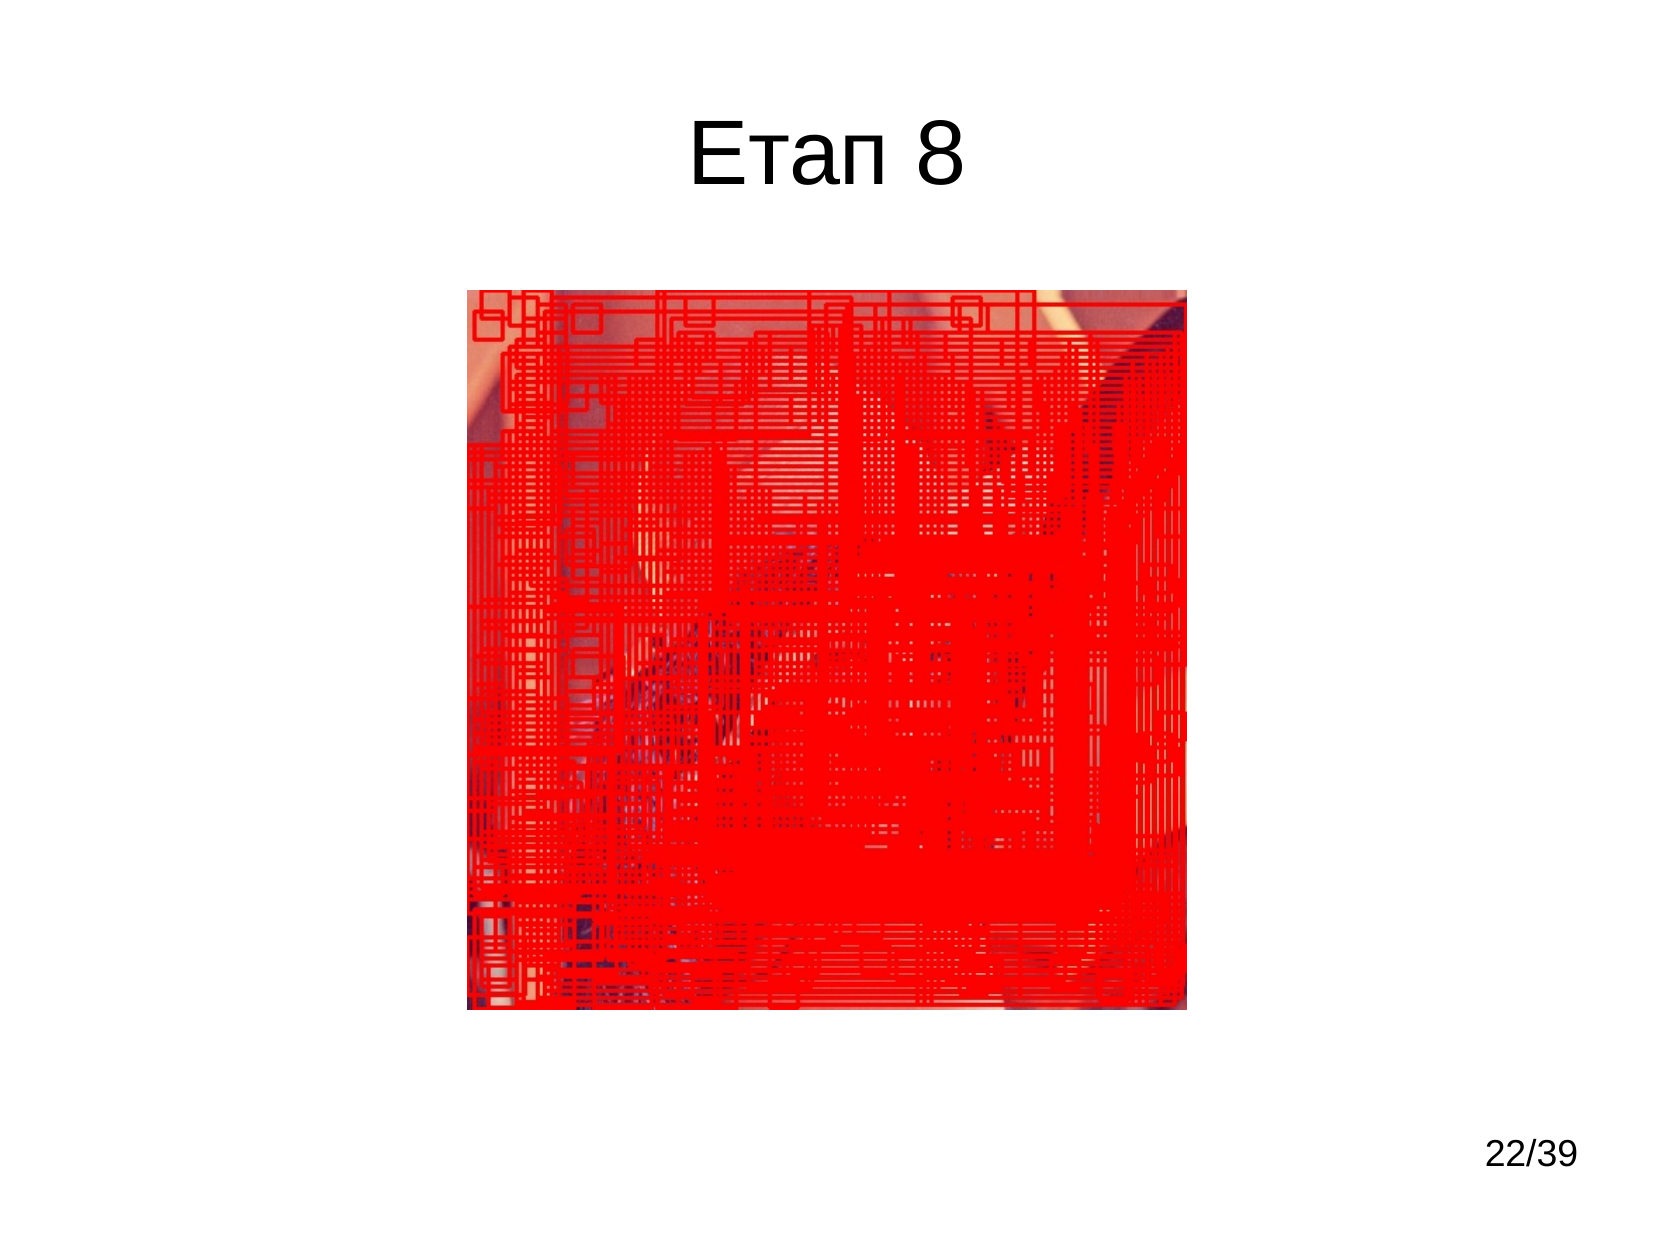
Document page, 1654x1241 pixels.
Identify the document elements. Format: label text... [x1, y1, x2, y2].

picture [467, 290, 1187, 1010]
text_box 22/39 [1470, 1125, 1606, 1182]
title Етап 8 [82, 49, 1571, 257]
